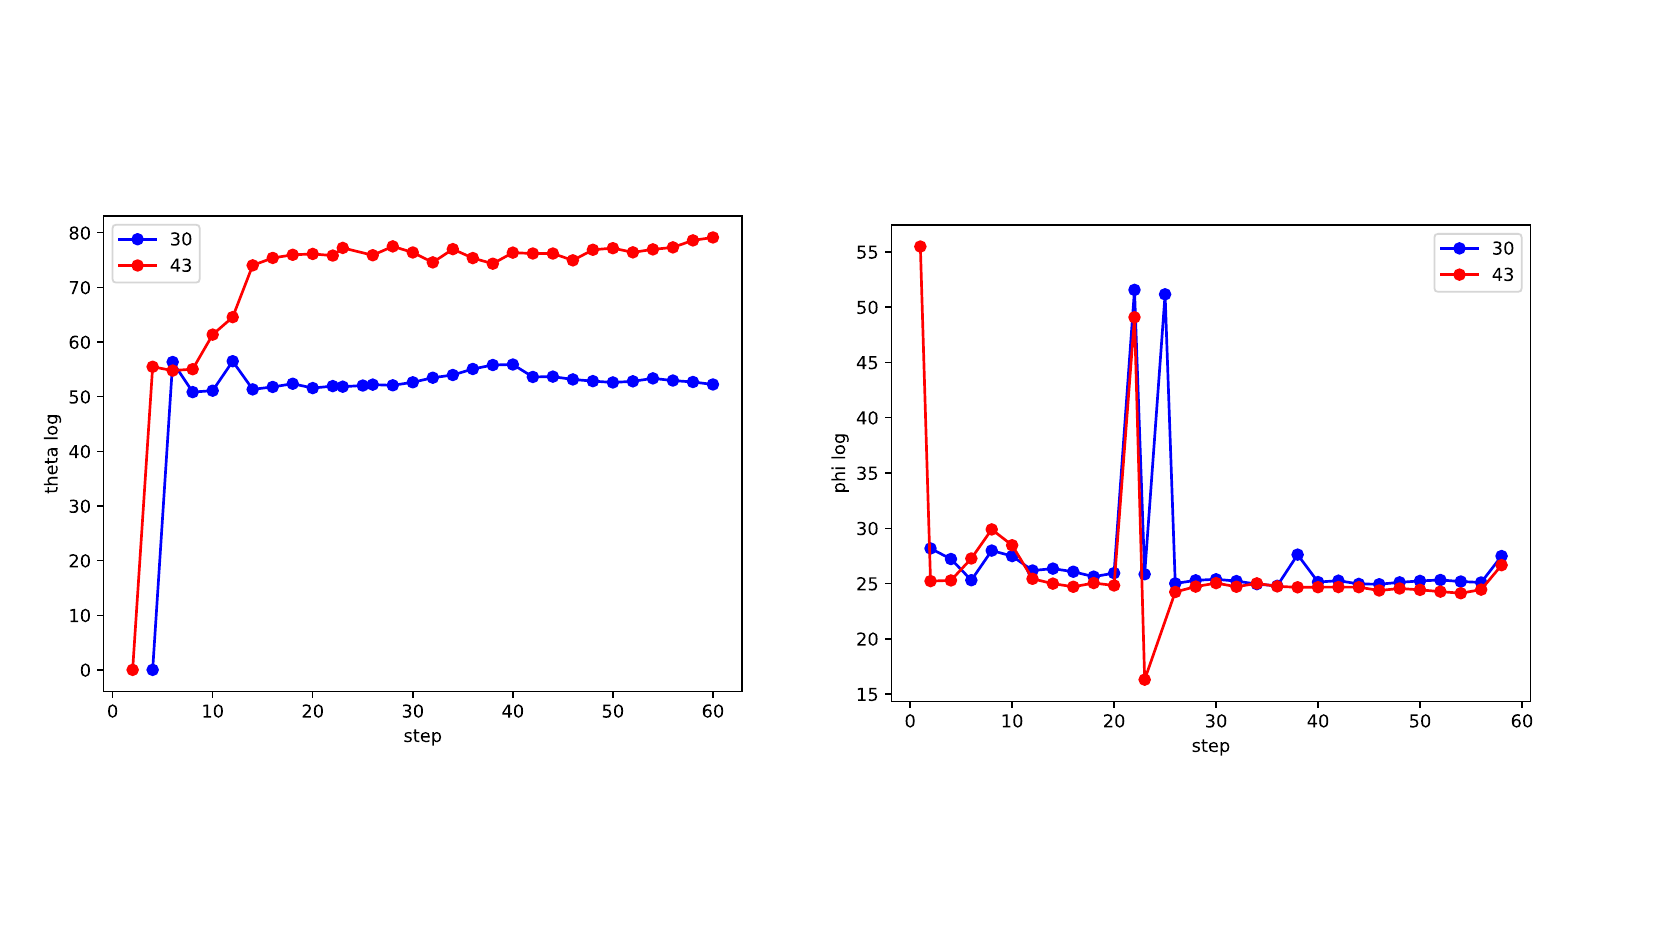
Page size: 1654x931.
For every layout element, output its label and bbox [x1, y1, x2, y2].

picture [0, 141, 1614, 771]
